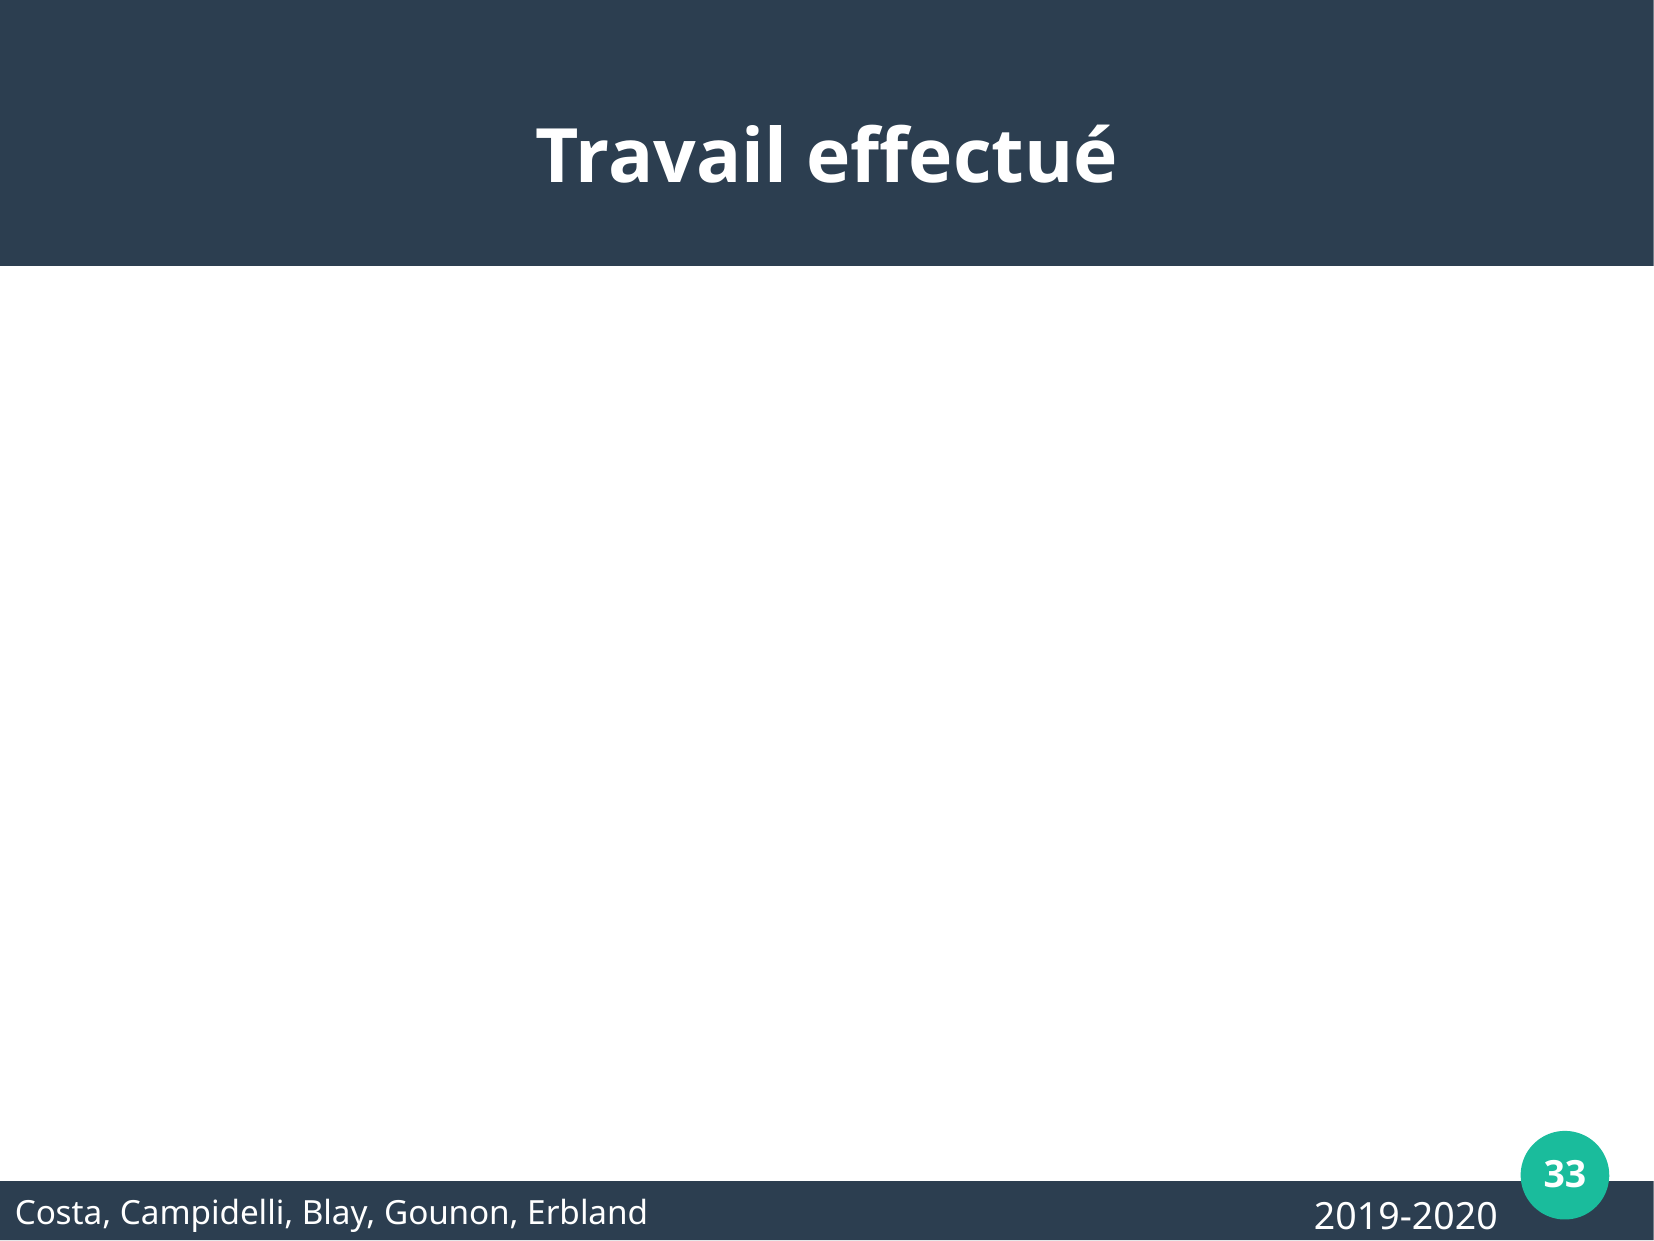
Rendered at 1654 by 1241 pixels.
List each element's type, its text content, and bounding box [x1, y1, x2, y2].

text_box Costa, Campidelli, Blay, Gounon, Erbland [1536, 1181, 1654, 1241]
text_box <numéro> [1505, 1116, 1625, 1181]
title Travail effectué [82, 49, 1571, 257]
text_box 2019-2020 [1299, 1181, 1536, 1241]
text_box Costa, Campidelli, Blay, Gounon, Erbland [0, 1181, 1299, 1241]
